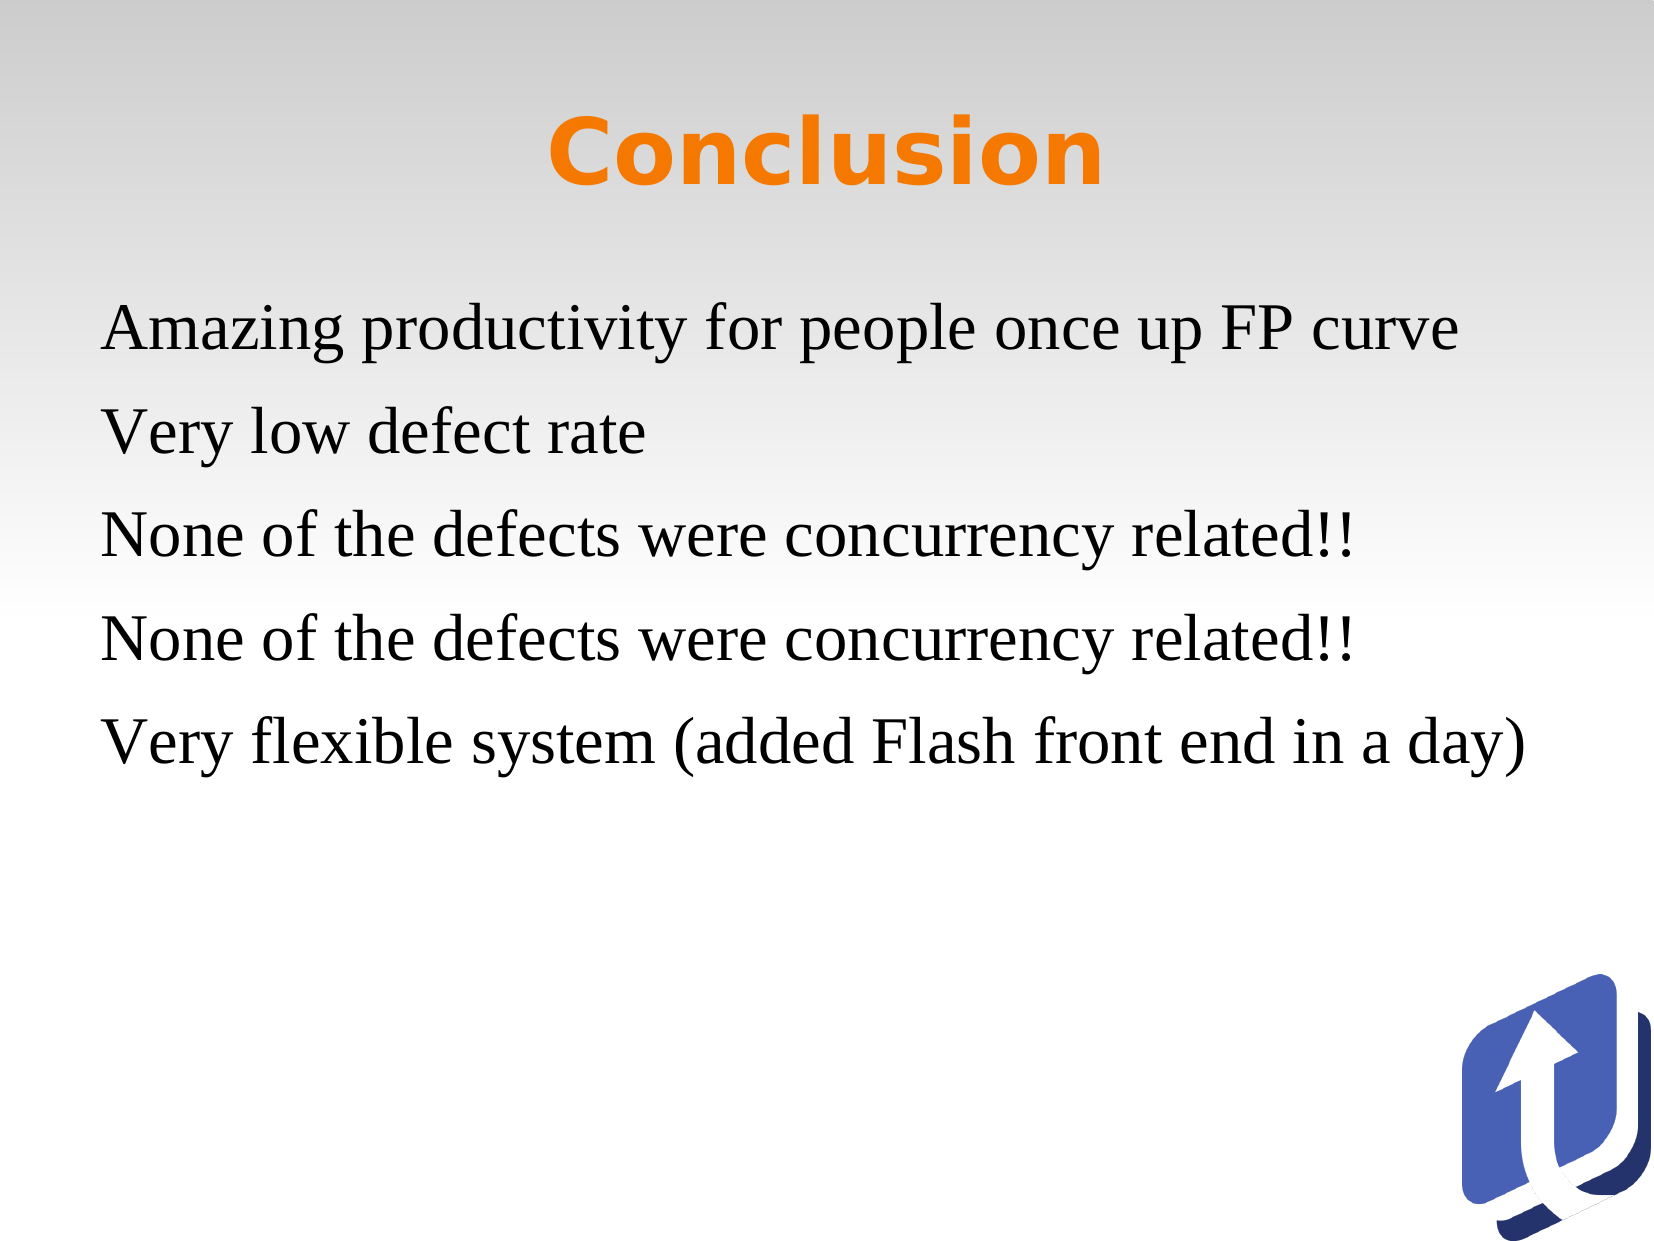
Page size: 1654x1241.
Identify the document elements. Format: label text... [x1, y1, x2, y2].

picture [1462, 974, 1651, 1241]
list Amazing productivity for people once up FP curve Very low defect rate None of the defects were concurrency related!! None of the defects were concurrency related!! Very flexible system (added Flash front end in a day) [82, 290, 1571, 1109]
title Conclusion [82, 49, 1571, 257]
